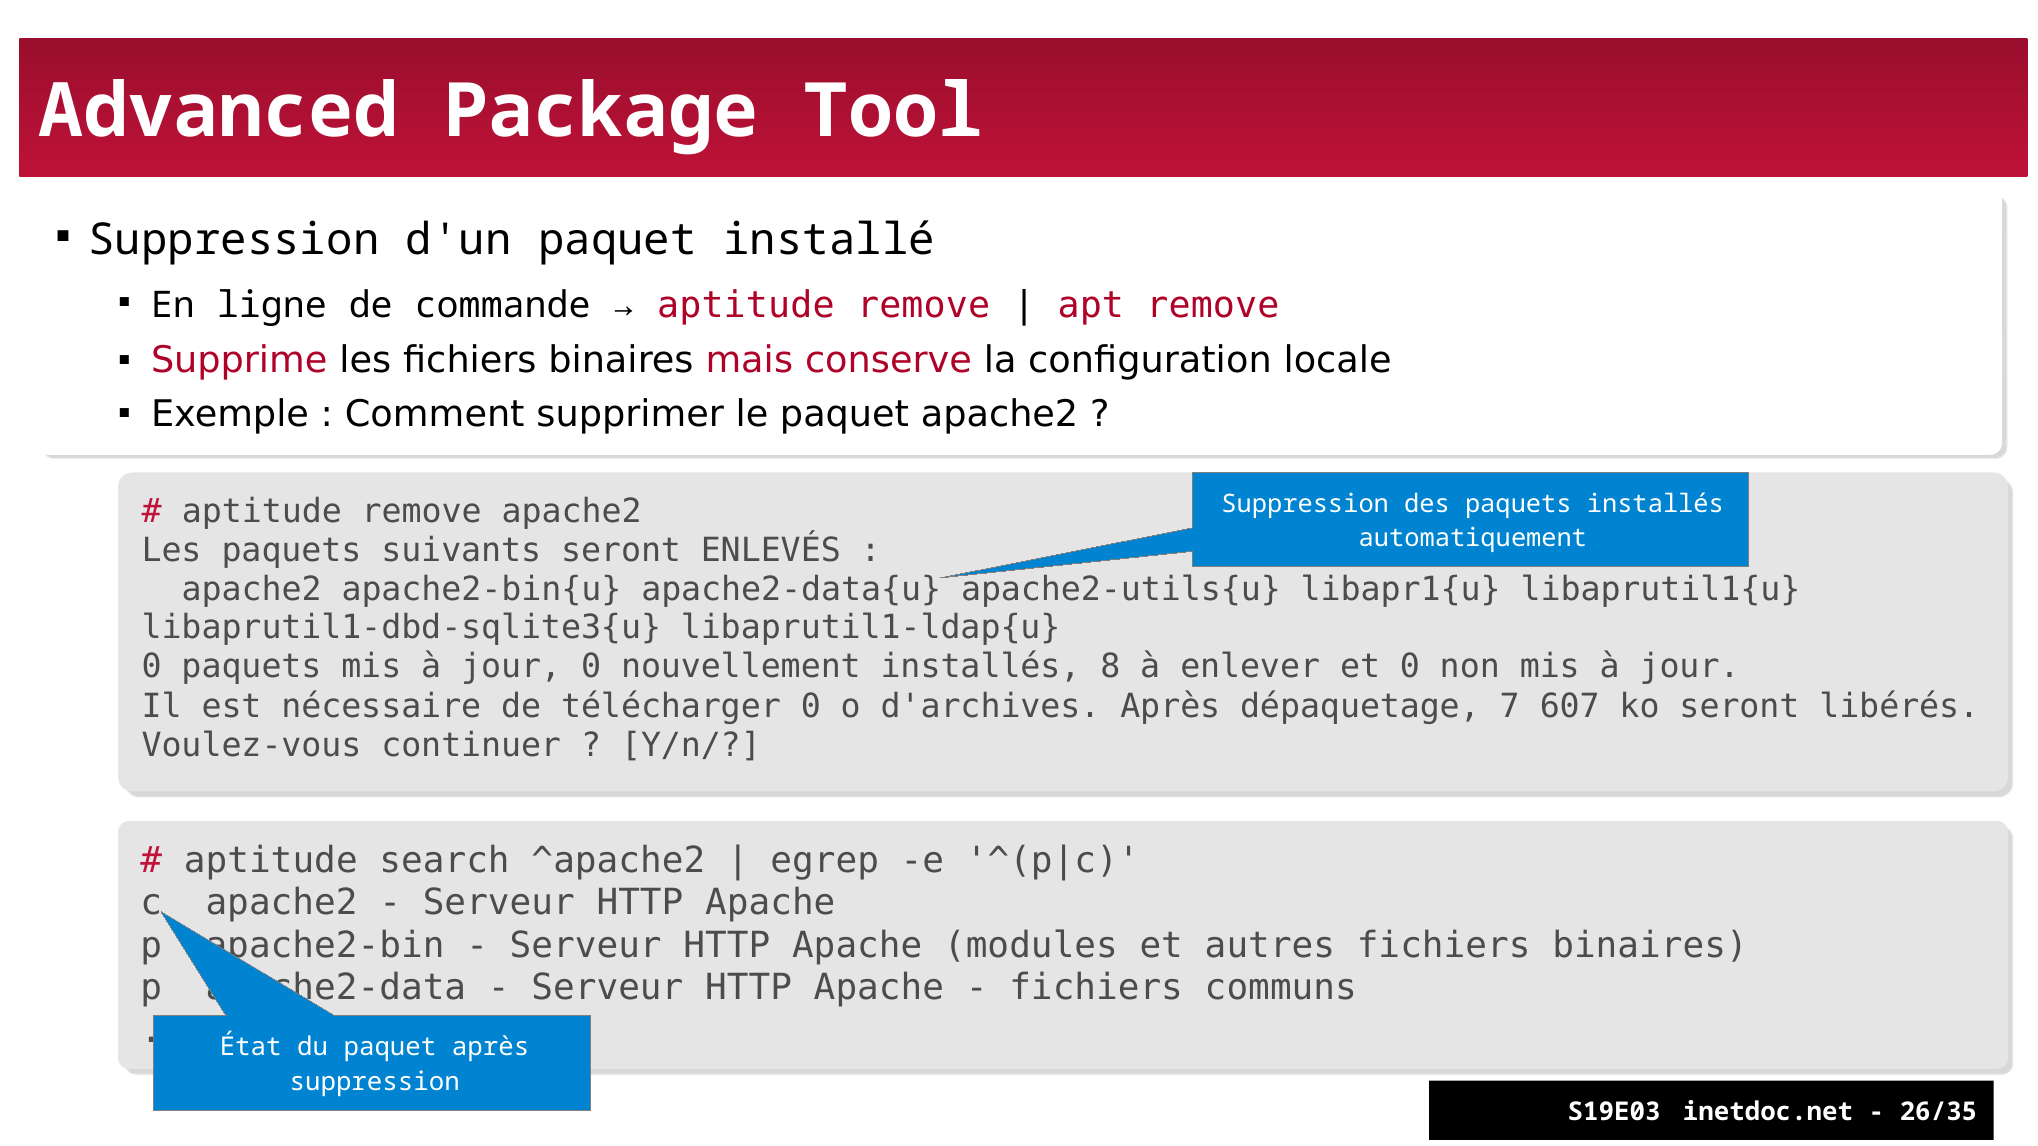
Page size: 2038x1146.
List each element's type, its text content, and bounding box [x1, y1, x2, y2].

text_box S19E03 inetdoc.net - <numéro>/35 [1429, 1080, 1994, 1140]
text_box État du paquet après suppression [153, 911, 591, 1111]
text_box Suppression d'un paquet installé En ligne de commande → aptitude remove | apt remove Supprime les fichiers binaires mais conserve la configuration locale Exemple : Comment supprimer le paquet apache2 ? [35, 188, 2003, 455]
text_box Suppression des paquets installés automatiquement [940, 472, 1749, 578]
text_box Advanced Package Tool [19, 38, 2028, 177]
text_box # aptitude remove apache2 Les paquets suivants seront ENLEVÉS : apache2 apache2-bin{u} apache2-data{u} apache2-utils{u} libapr1{u} libaprutil1{u} libaprutil1-dbd-sqlite3{u} libaprutil1-ldap{u} 0 paquets mis à jour, 0 nouvellement installés, 8 à enlever et 0 non mis à jour. Il est nécessaire de télécharger 0 o d'archives. Après dépaquetage, 7 607 ko seront libérés. Voulez-vous continuer ? [Y/n/?] [118, 472, 2008, 792]
text_box # aptitude search ^apache2 | egrep -e '^(p|c)' c apache2 - Serveur HTTP Apache p apache2-bin - Serveur HTTP Apache (modules et autres fichiers binaires) p apache2-data - Serveur HTTP Apache - fichiers communs ... [118, 820, 2008, 1069]
